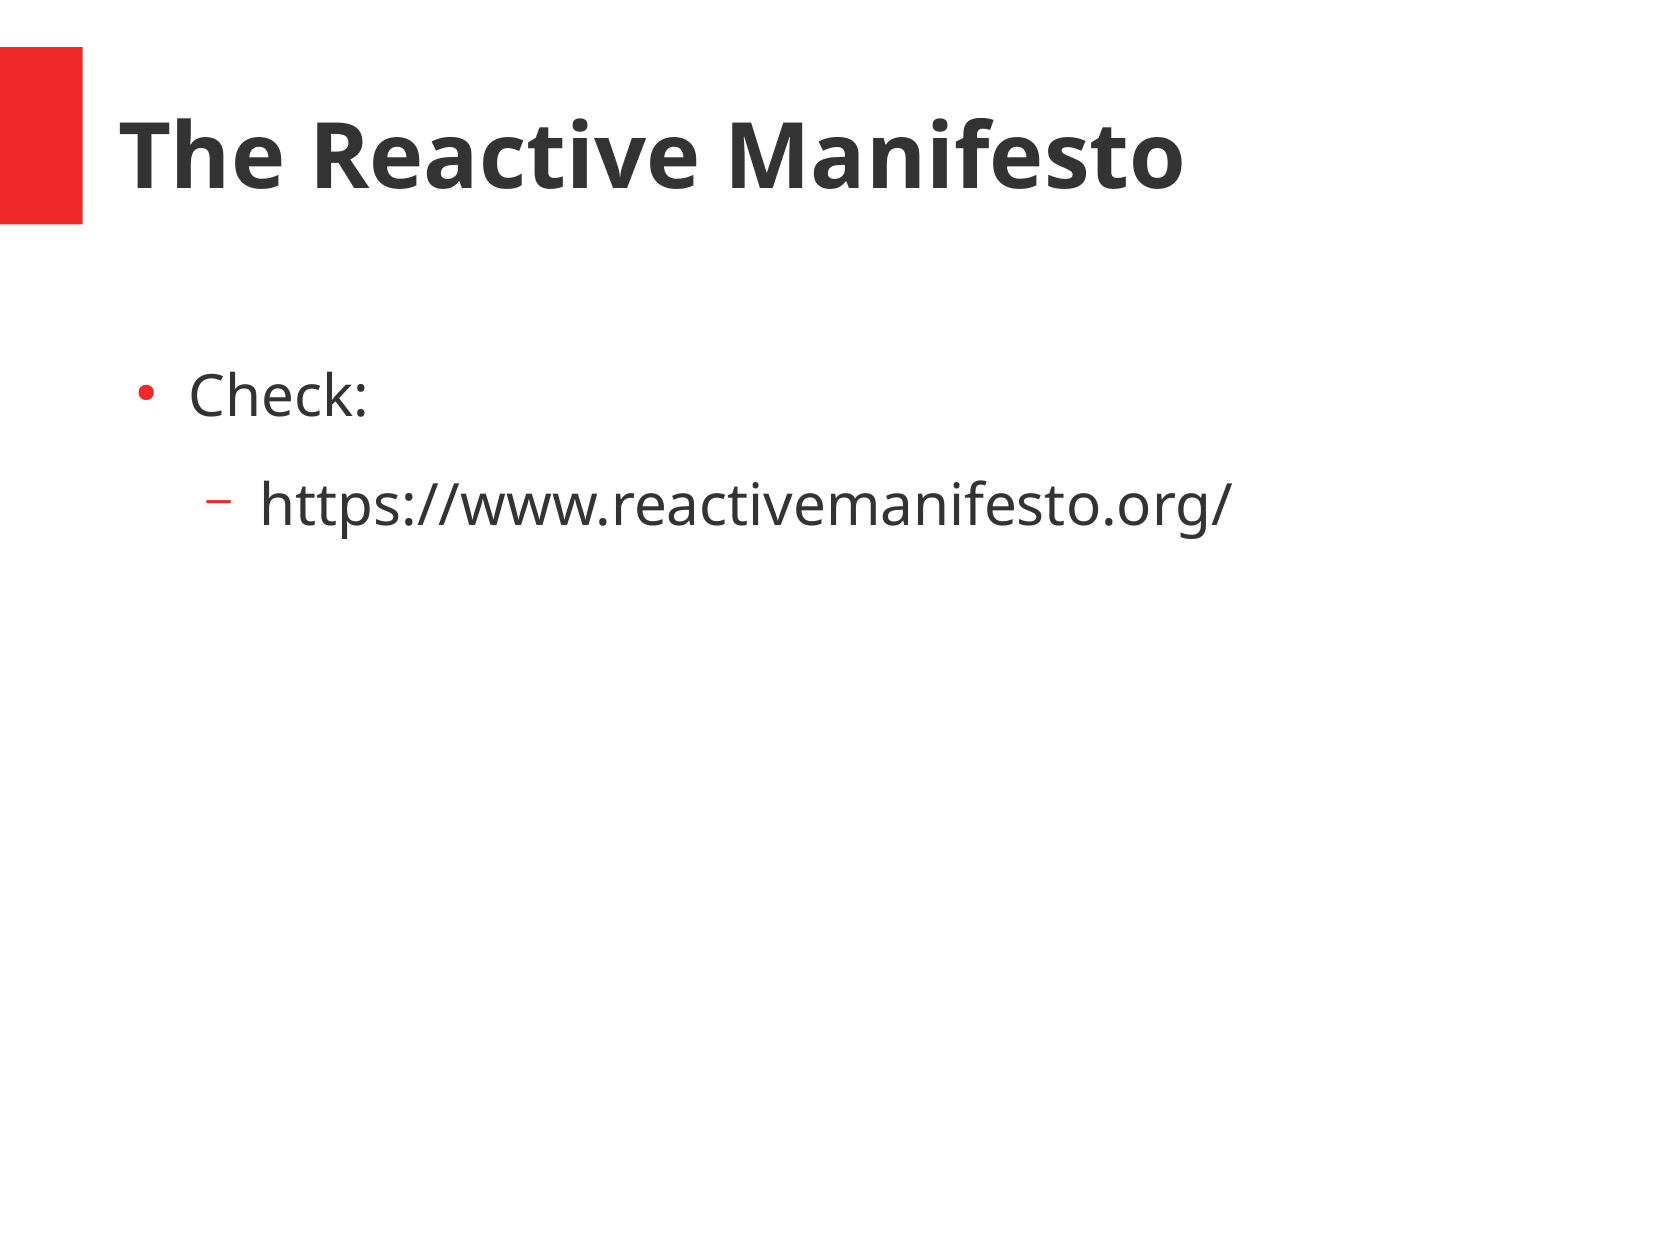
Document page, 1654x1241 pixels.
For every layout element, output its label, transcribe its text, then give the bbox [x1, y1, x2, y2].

list Check: https://www.reactivemanifesto.org/ [118, 354, 1536, 1074]
title The Reactive Manifesto [118, 49, 1571, 257]
